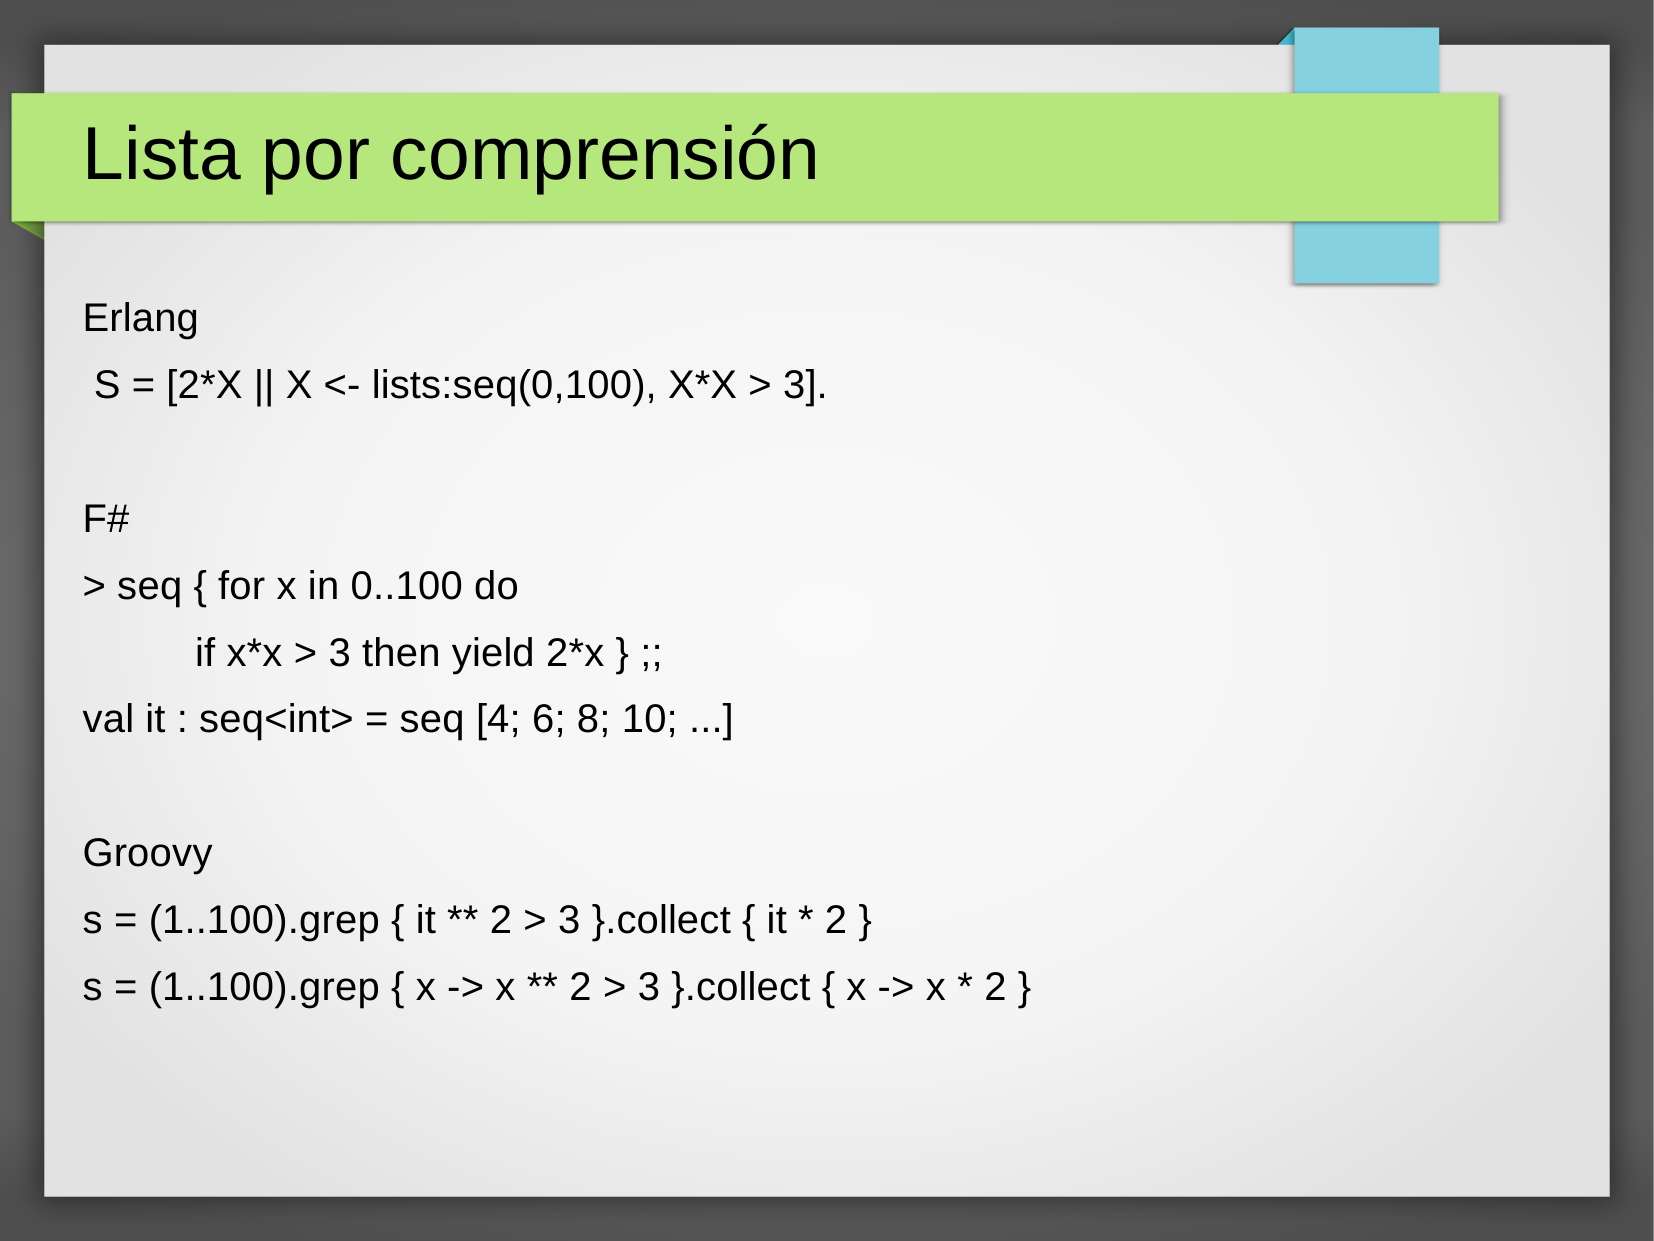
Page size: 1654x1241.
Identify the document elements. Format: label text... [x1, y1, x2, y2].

title Lista por comprensión [82, 94, 1264, 213]
list Erlang S = [2*X || X <- lists:seq(0,100), X*X > 3]. F# > seq { for x in 0..100 do if x*x > 3 then yield 2*x } ;; val it : seq<int> = seq [4; 6; 8; 10; ...] Groovy s = (1..100).grep { it ** 2 > 3 }.collect { it * 2 } s = (1..100).grep { x -> x ** 2 > 3 }.collect { x -> x * 2 } [82, 295, 1571, 1015]
picture [0, 0, 1654, 1241]
